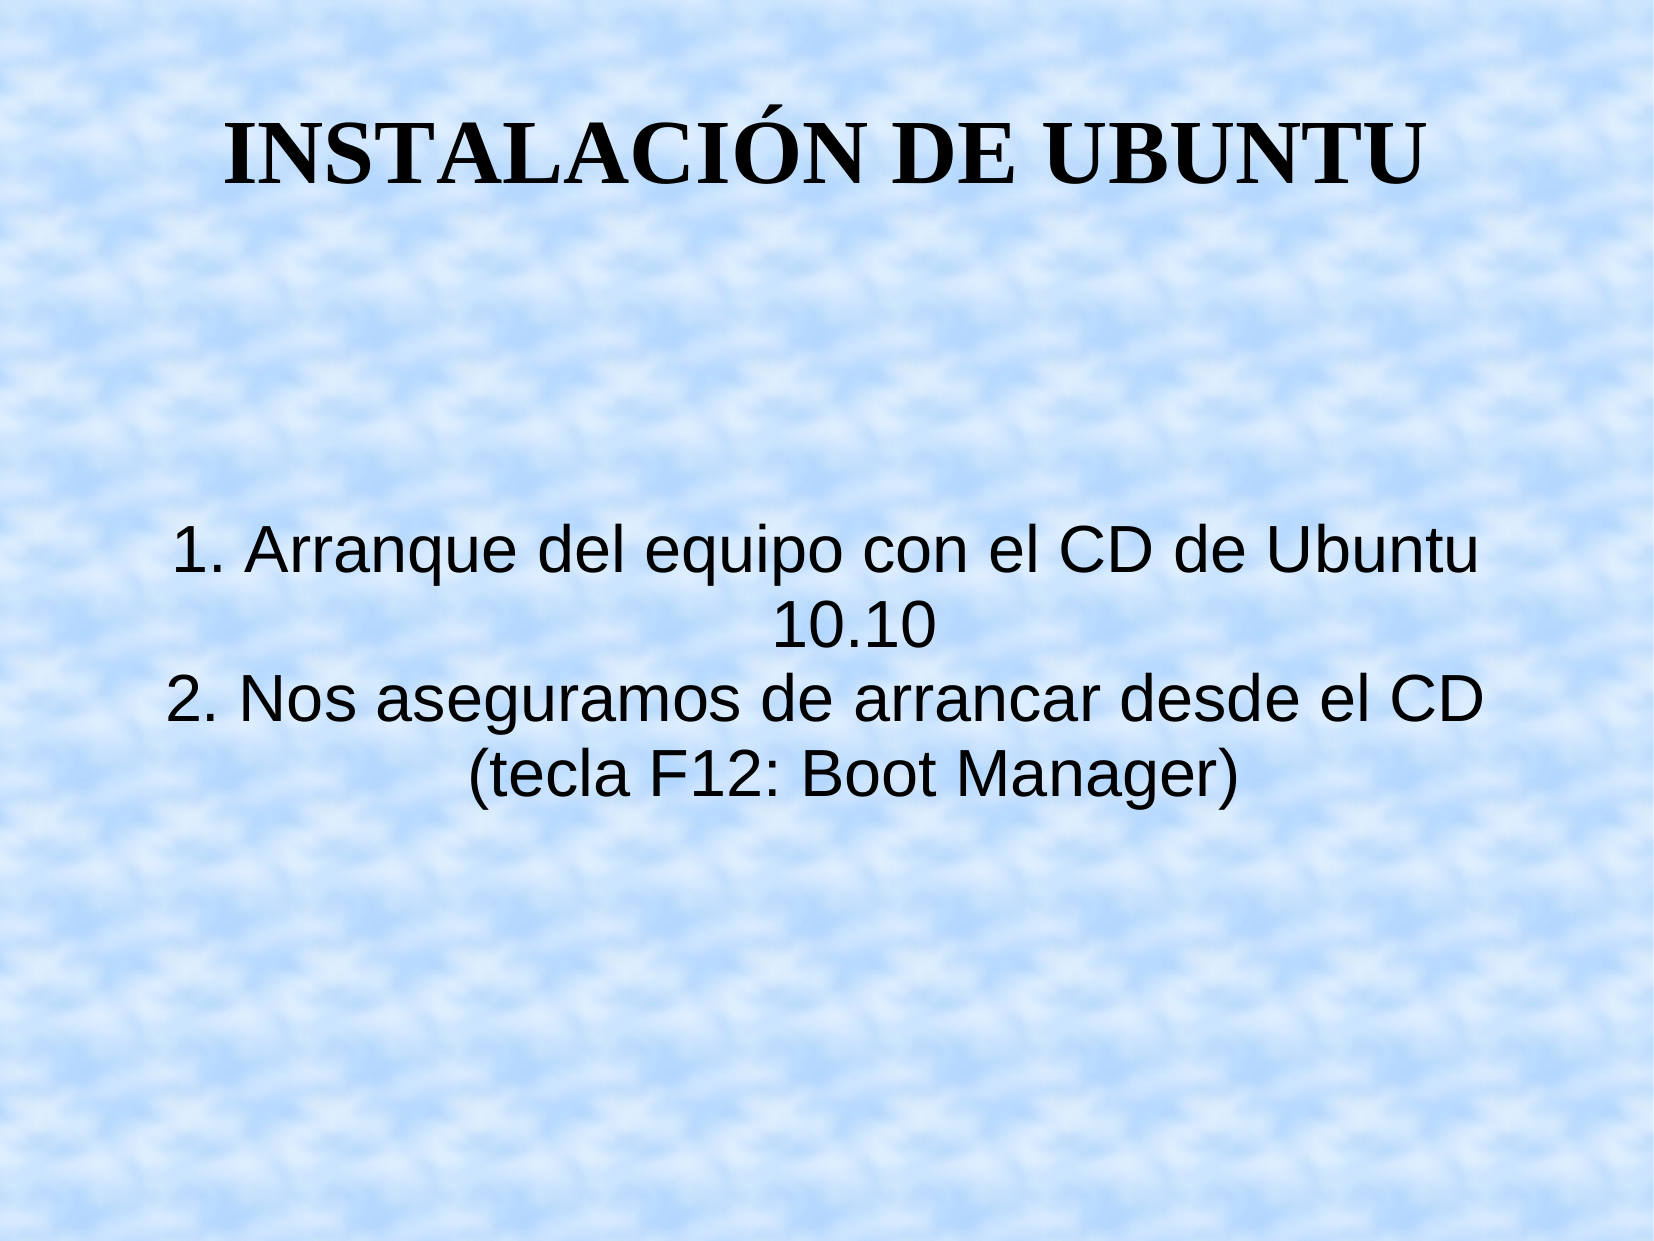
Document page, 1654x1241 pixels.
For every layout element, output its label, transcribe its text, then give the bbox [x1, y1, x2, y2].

title INSTALACIÓN DE UBUNTU [82, 56, 1571, 249]
subtitle 1. Arranque del equipo con el CD de Ubuntu 10.10 2. Nos aseguramos de arrancar desde el CD (tecla F12: Boot Manager) [82, 297, 1571, 1102]
picture [0, 0, 1654, 1241]
